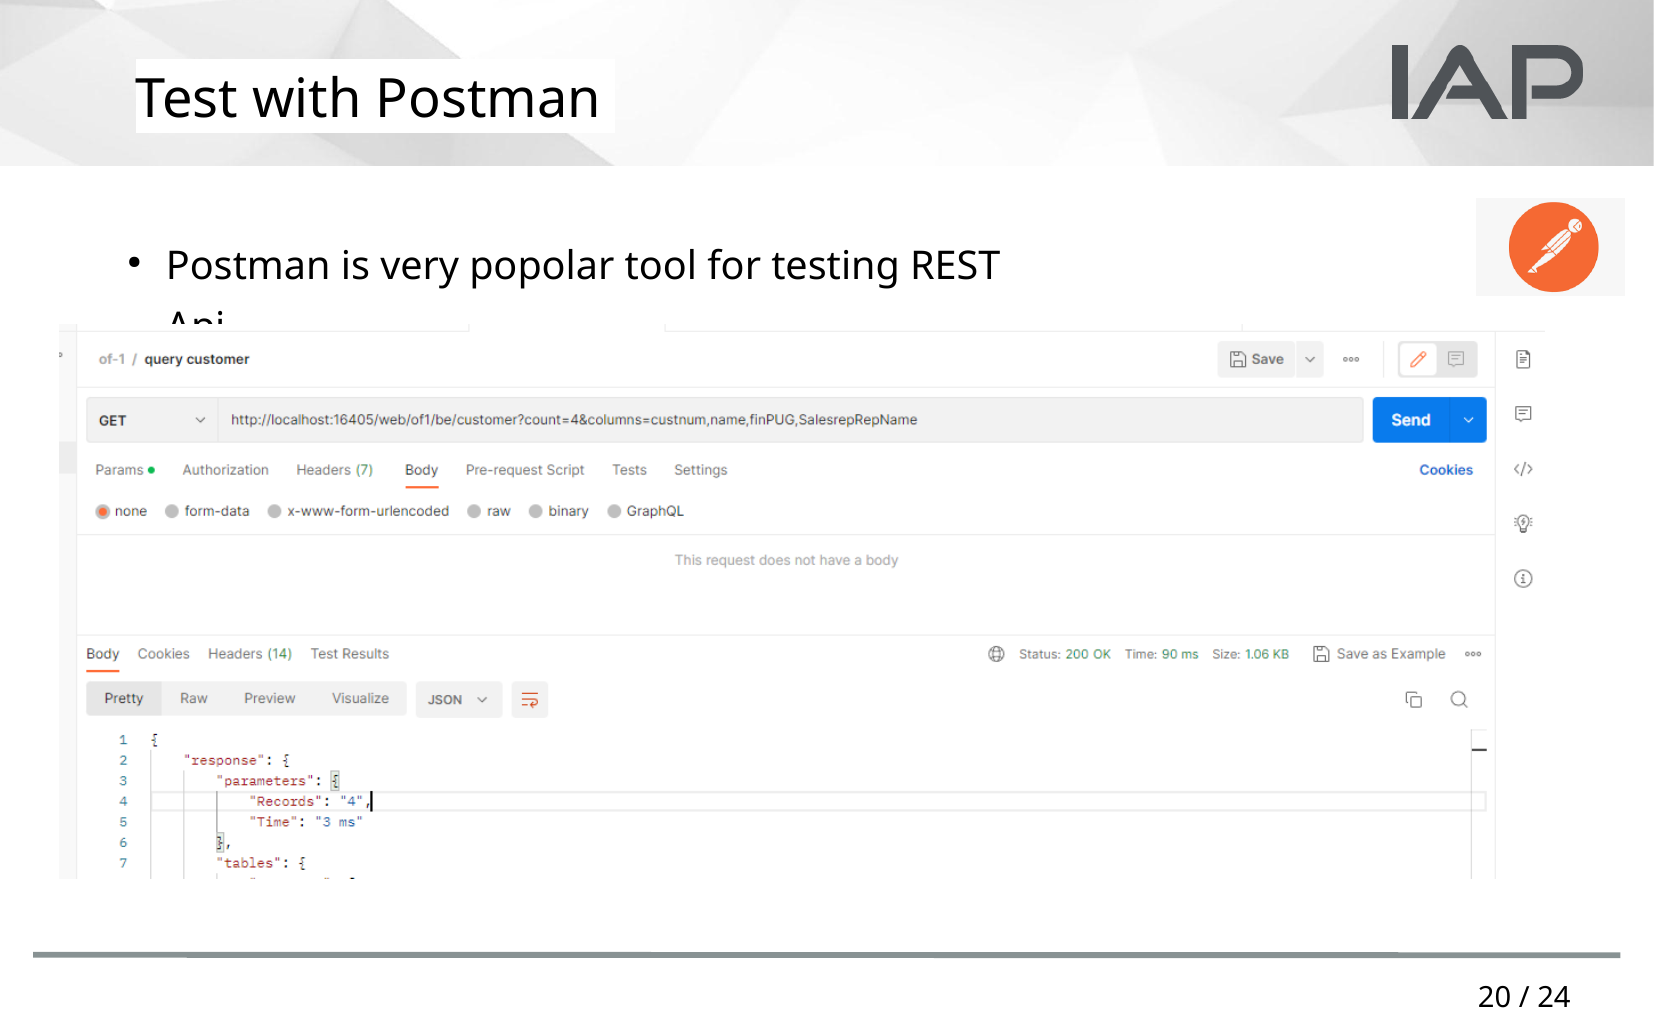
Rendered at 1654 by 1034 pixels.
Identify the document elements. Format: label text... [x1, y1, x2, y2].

picture [1476, 198, 1625, 296]
picture [0, 0, 1654, 166]
title Test with Postman [135, 41, 1264, 152]
picture [59, 324, 1545, 879]
list Postman is very popolar tool for testing REST Api [109, 228, 1044, 324]
